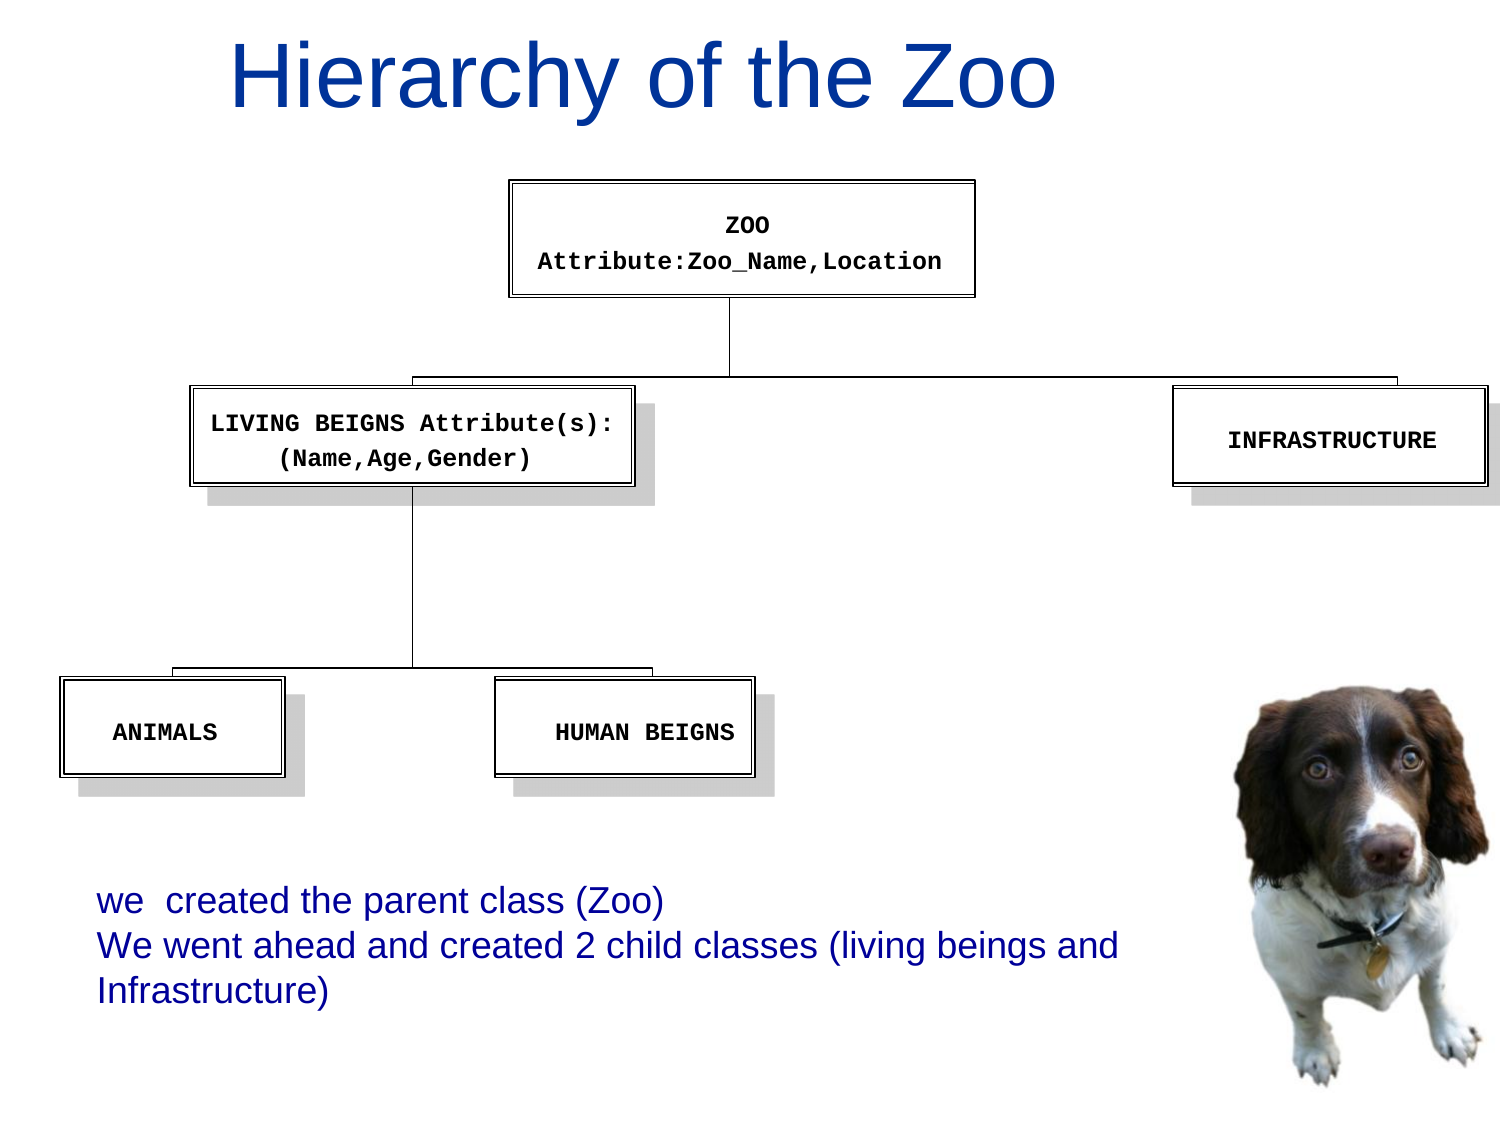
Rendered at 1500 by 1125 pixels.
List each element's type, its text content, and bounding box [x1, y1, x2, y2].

text_box [513, 184, 974, 294]
text_box INFRASTRUCTURE [1197, 392, 1483, 479]
text_box [509, 180, 975, 298]
text_box [60, 676, 285, 683]
text_box ZOO Attribute:Zoo_Name,Location [519, 202, 976, 275]
text_box [190, 385, 635, 486]
text_box Hierarchy of the Zoo [213, 8, 1305, 134]
text_box we created the parent class (Zoo) We went ahead and created 2 child classes (living beings and Infrastructure) [81, 868, 1216, 1125]
text_box ANIMALS [60, 683, 286, 770]
text_box LIVING BEIGNS Attribute(s):(Name,Age,Gender) [201, 399, 624, 472]
text_box [496, 681, 751, 773]
text_box [495, 676, 755, 683]
picture [1190, 668, 1500, 1103]
text_box HUMAN BEIGNS [525, 683, 781, 770]
text_box [1173, 385, 1488, 486]
text_box [1174, 389, 1484, 482]
text_box [495, 770, 755, 777]
text_box [60, 770, 285, 777]
